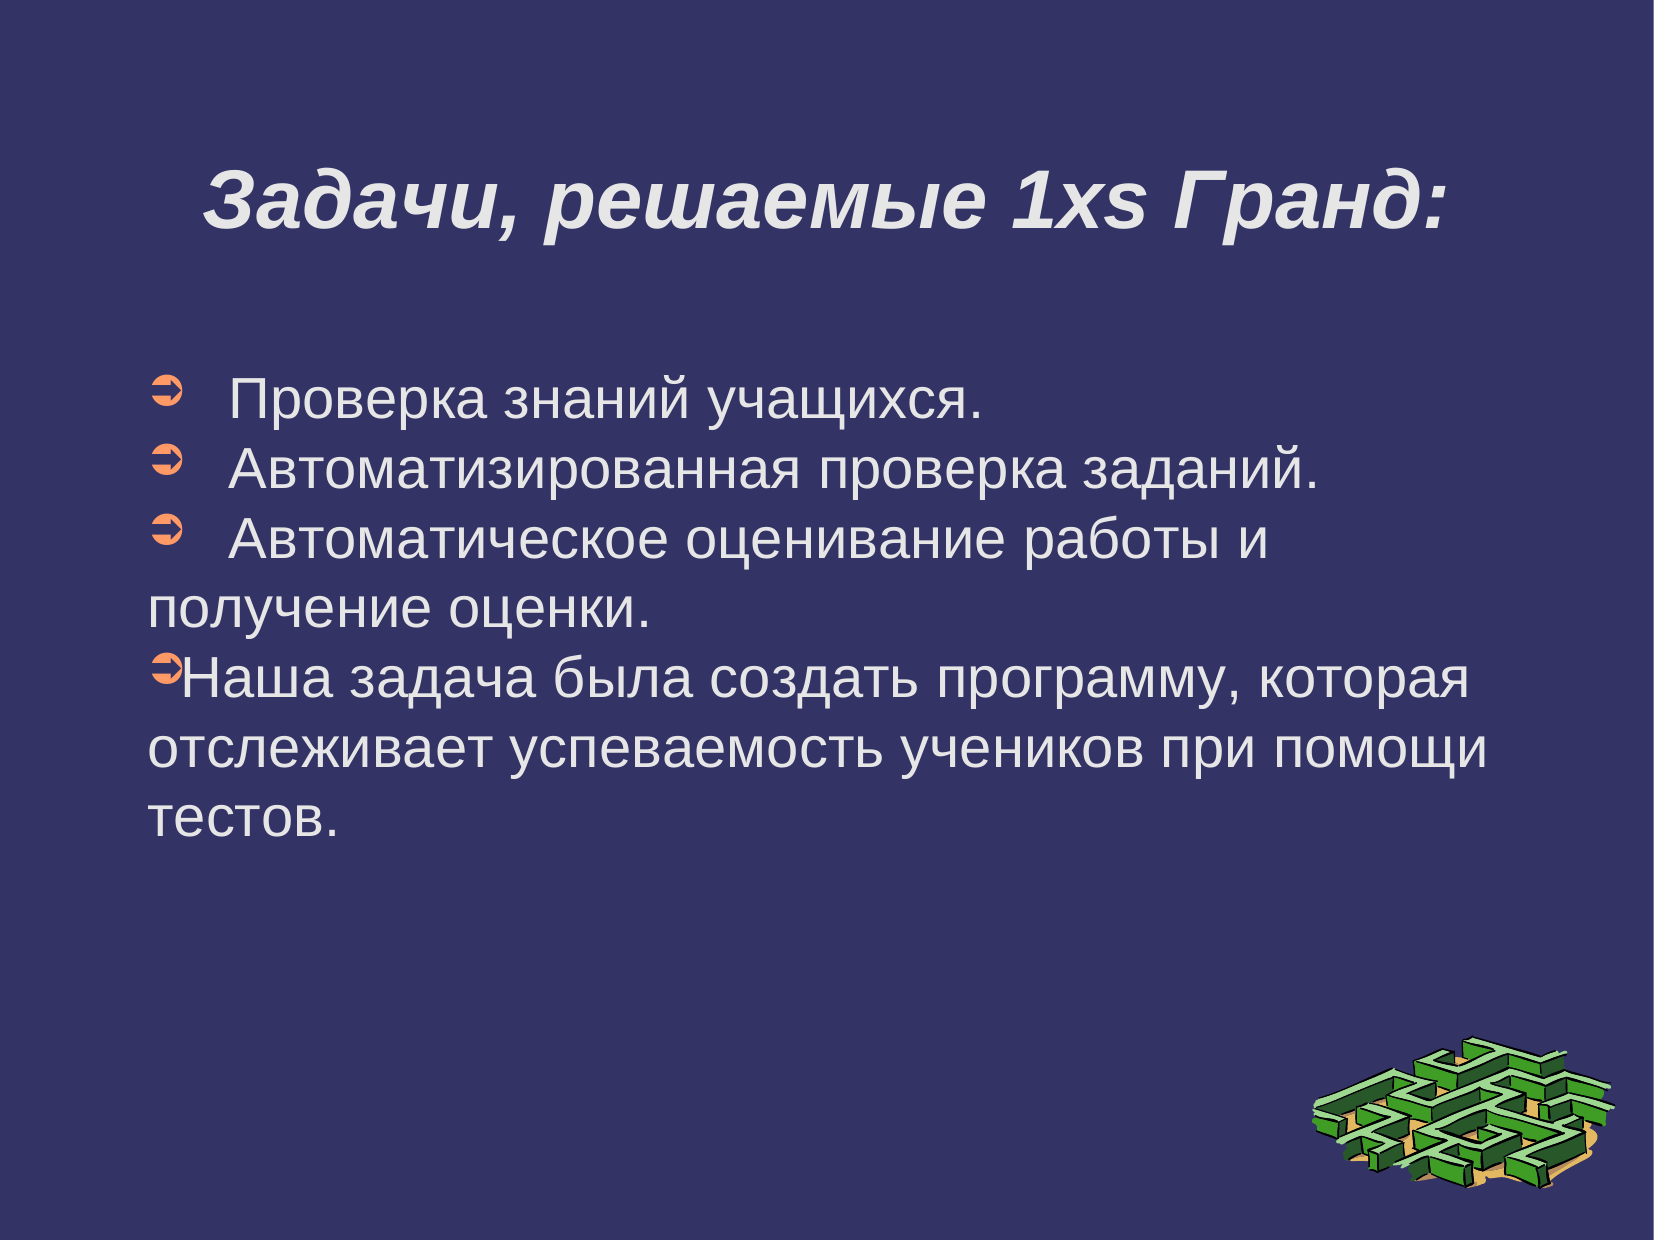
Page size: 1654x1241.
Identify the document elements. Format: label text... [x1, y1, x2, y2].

title Задачи, решаемые 1xs Гранд: [147, 144, 1507, 246]
list Проверка знаний учащихся. Автоматизированная проверка заданий. Автоматическое оценивание работы и получение оценки. Наша задача была создать программу, которая отслеживает успеваемость учеников при помощи тестов. [147, 361, 1507, 852]
